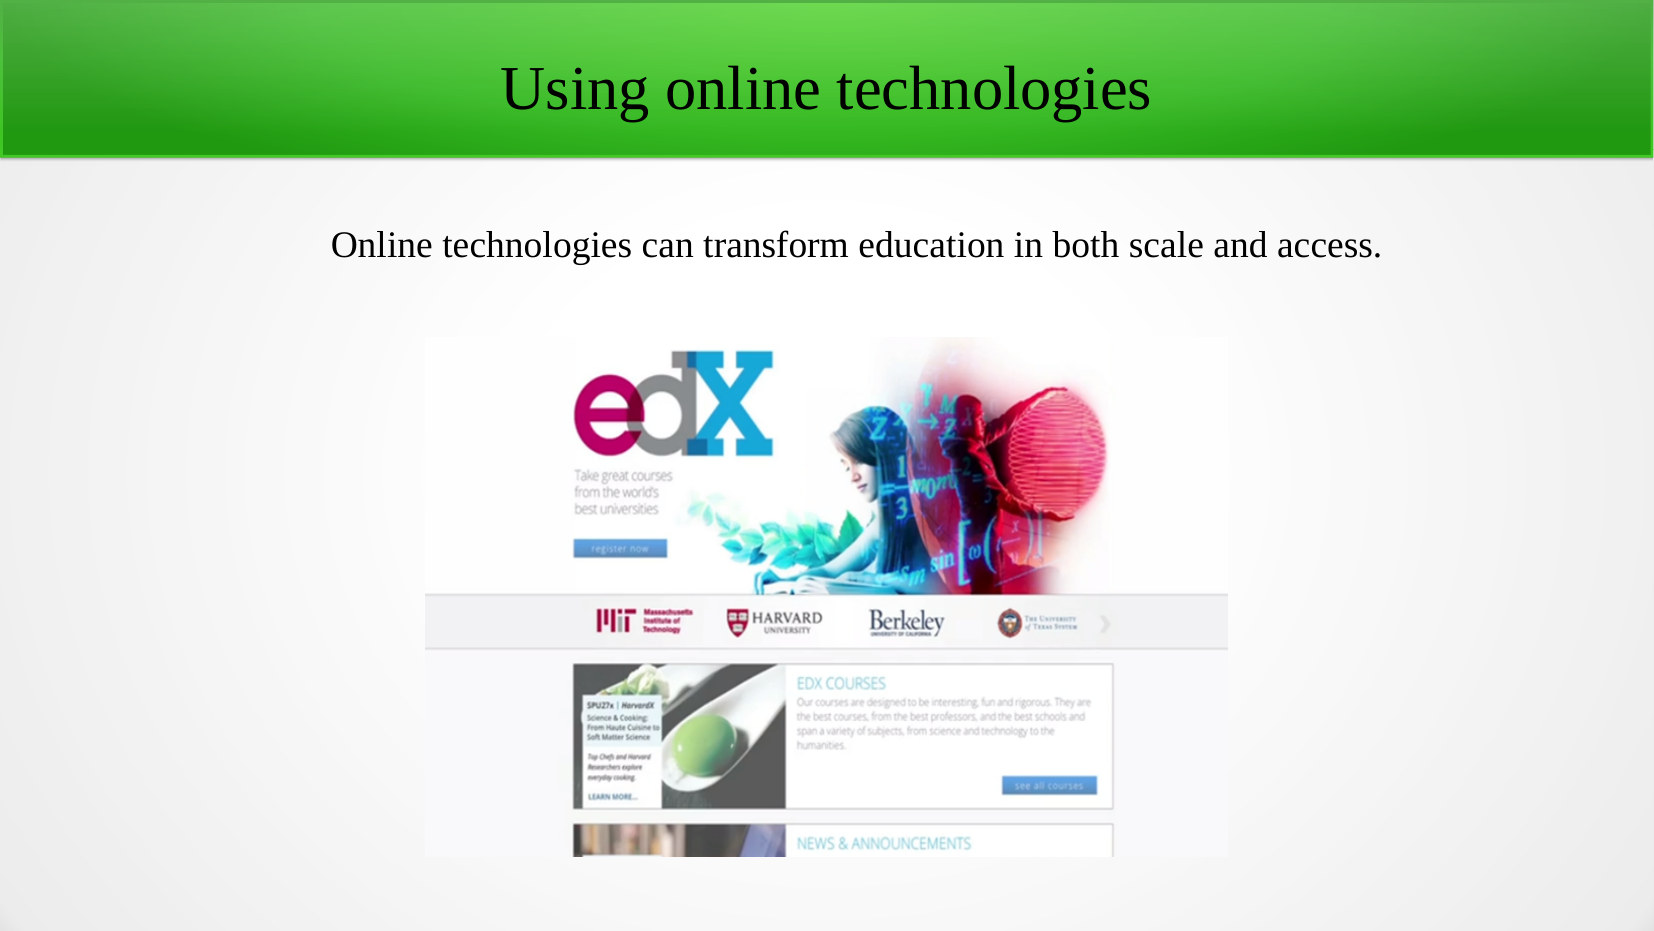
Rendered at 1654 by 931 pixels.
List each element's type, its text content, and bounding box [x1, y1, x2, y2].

picture [425, 337, 1228, 857]
title Using online technologies [82, 35, 1571, 142]
list Online technologies can transform education in both scale and access. [82, 224, 1571, 764]
